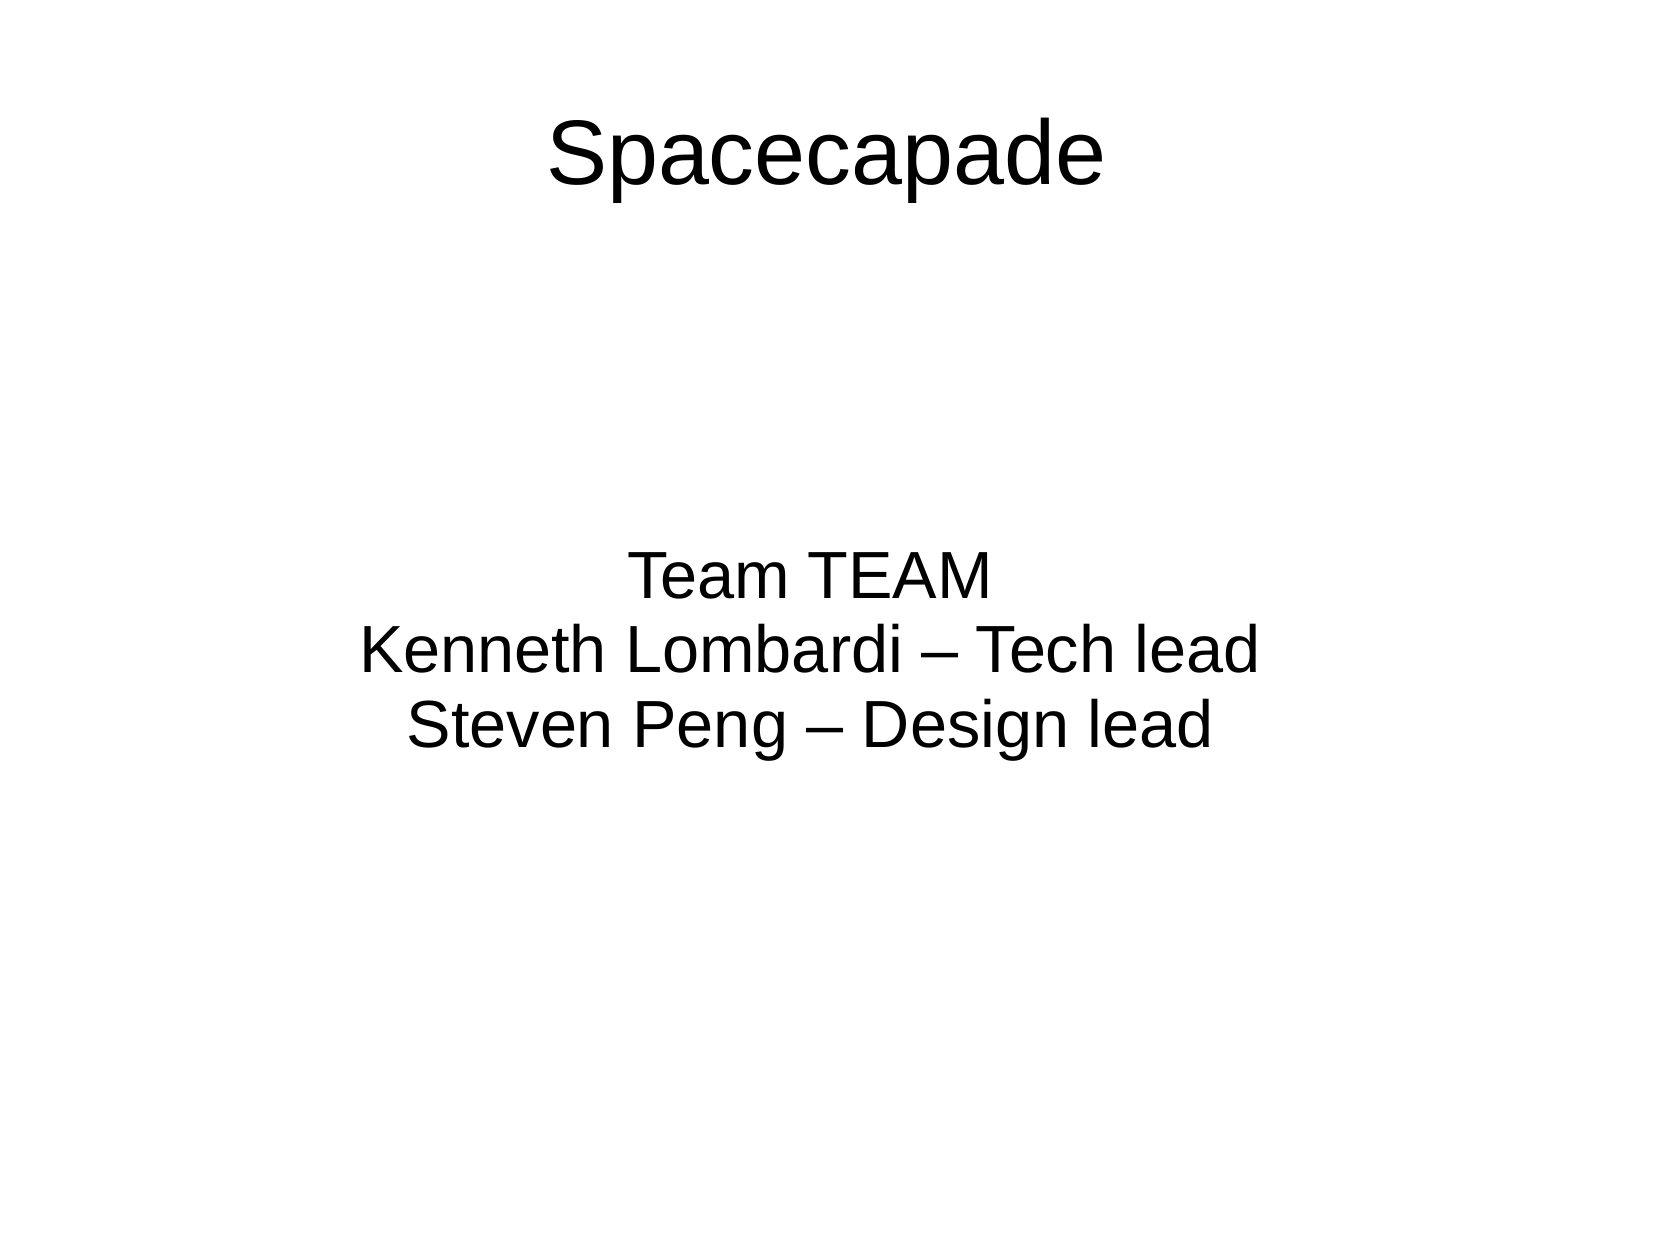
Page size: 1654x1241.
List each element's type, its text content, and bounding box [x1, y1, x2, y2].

subtitle Team TEAM Kenneth Lombardi – Tech lead Steven Peng – Design lead [82, 290, 1538, 1010]
title Spacecapade [82, 49, 1571, 257]
